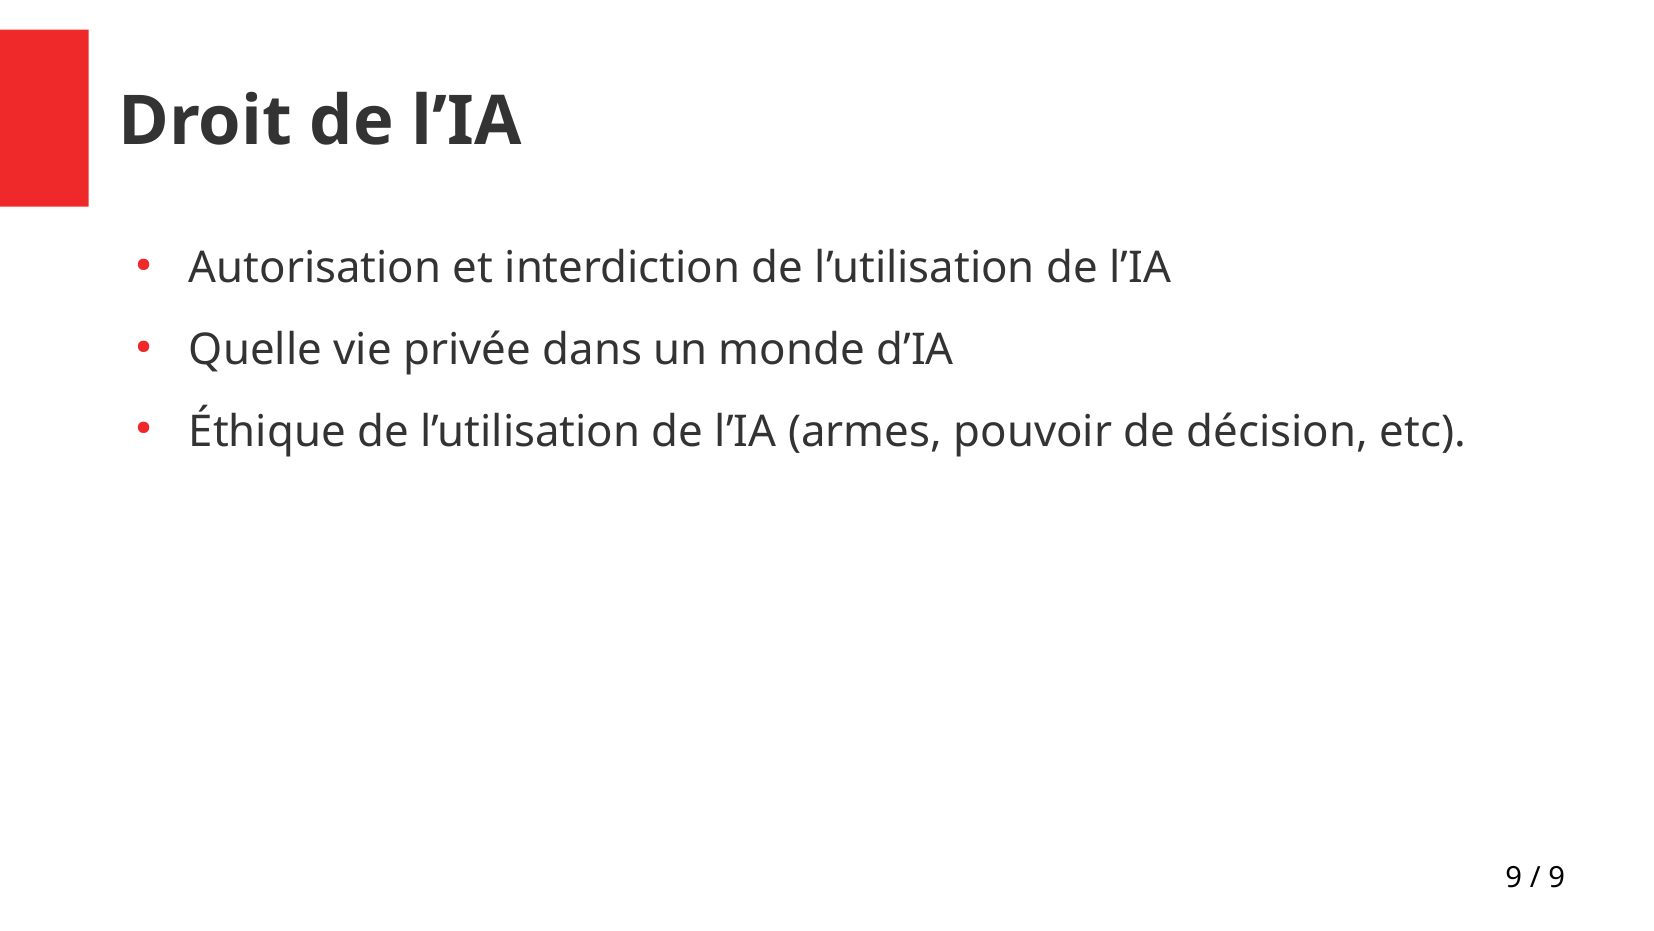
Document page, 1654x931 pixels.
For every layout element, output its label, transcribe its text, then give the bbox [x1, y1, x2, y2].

list Autorisation et interdiction de l’utilisation de l’IA Quelle vie privée dans un monde d’IA Éthique de l’utilisation de l’IA (armes, pouvoir de décision, etc). [118, 236, 1595, 798]
title Droit de l’IA [118, 29, 1595, 207]
